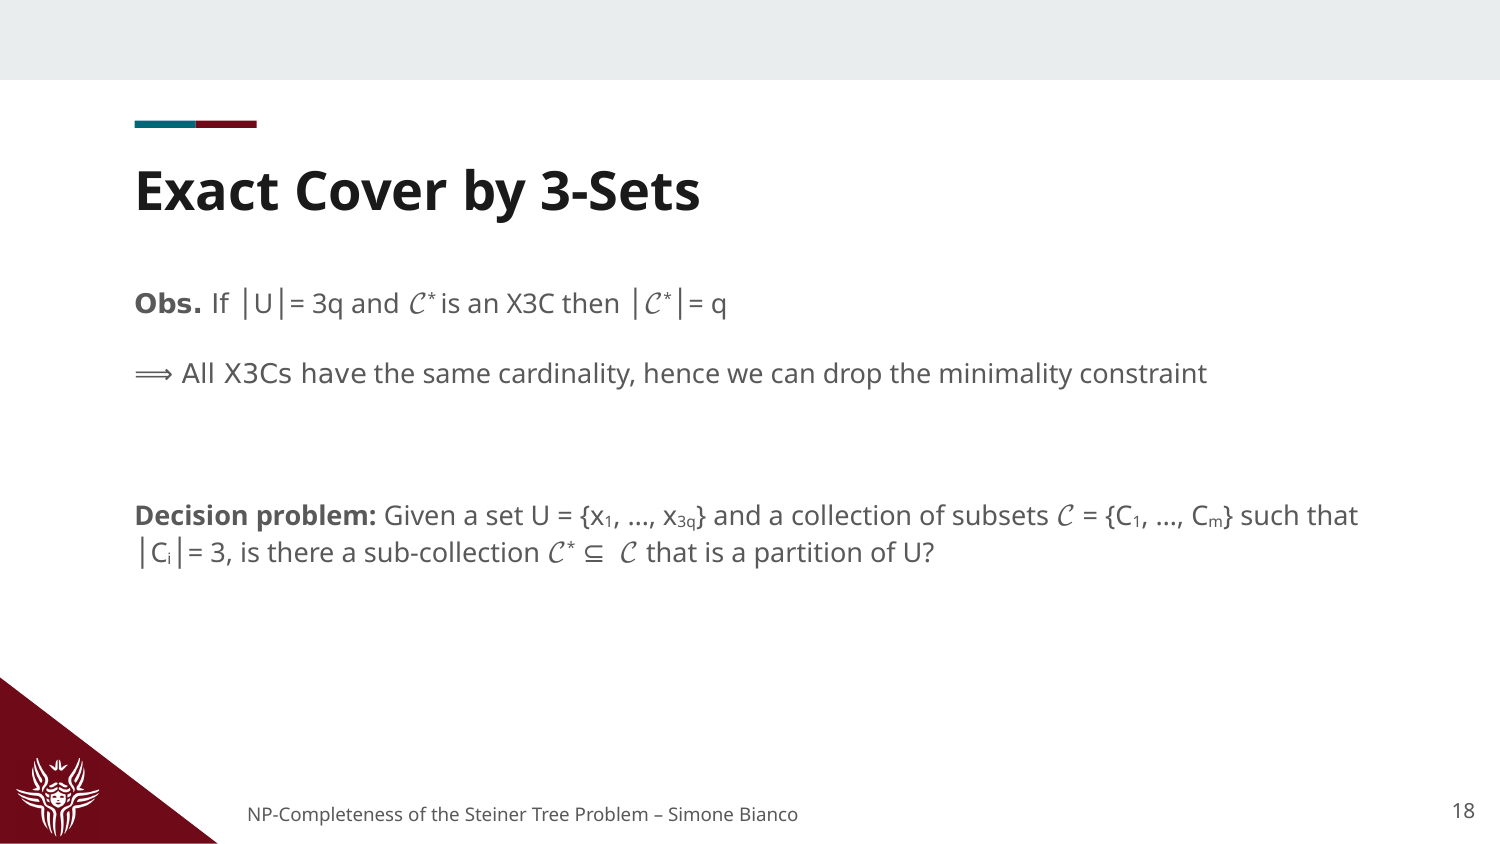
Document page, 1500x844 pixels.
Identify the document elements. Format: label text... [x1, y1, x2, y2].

list Obs. If │U│= 3q and 𝒞* is an X3C then │𝒞*│= q ⟹ All X3Cs have the same cardinality, hence we can drop the minimality constraint Decision problem: Given a set U = {x1, …, x3q} and a collection of subsets 𝒞 = {C1, …, Cm} such that │Ci│= 3, is there a sub-collection 𝒞* ⊆ 𝒞 that is a partition of U? [119, 266, 1418, 637]
picture [16, 758, 100, 839]
title Exact Cover by 3-Sets [119, 141, 1381, 230]
subtitle NP-Completeness of the Steiner Tree Problem – Simone Bianco [232, 783, 1193, 839]
slide_number <number> [1400, 779, 1491, 844]
